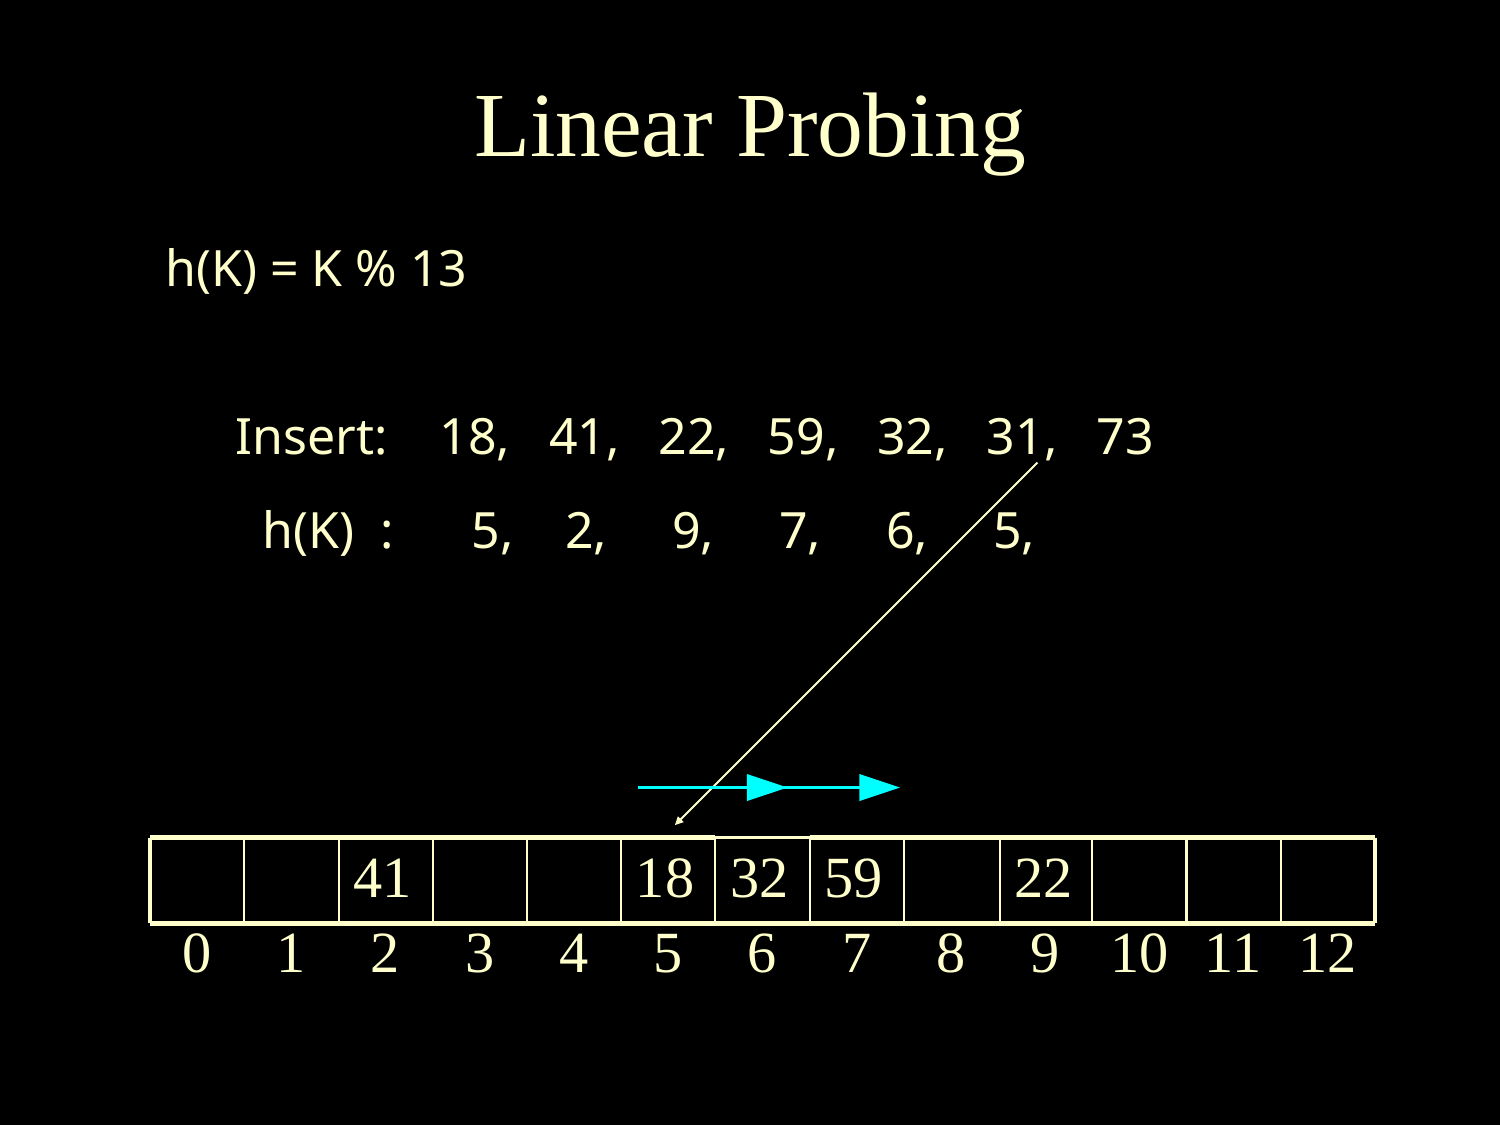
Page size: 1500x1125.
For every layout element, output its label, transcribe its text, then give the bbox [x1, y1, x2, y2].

text_box 3 [433, 912, 527, 998]
text_box 0 [150, 912, 245, 998]
text_box 1 [245, 912, 339, 998]
text_box h(K) : 5, 2, 9, 7, 6, 5, [247, 487, 1010, 572]
text_box 7 [810, 912, 904, 998]
text_box 8 [904, 912, 998, 998]
text_box 9 [998, 912, 1093, 998]
text_box 6 [716, 912, 810, 998]
text_box 12 [1281, 912, 1375, 998]
text_box Insert: 18, 41, 22, 59, 32, 31, 73 [220, 392, 1169, 477]
text_box 32 [716, 839, 809, 912]
text_box h(K) = K % 13 [150, 224, 483, 309]
text_box 11 [1187, 912, 1281, 998]
text_box 41 [340, 840, 432, 912]
text_box 22 [1001, 840, 1091, 912]
text_box 5 [622, 912, 716, 998]
text_box 4 [527, 912, 622, 998]
text_box h(K) : 5, 2, 9, 7, 6, 5, [931, 487, 1051, 572]
text_box 2 [339, 912, 433, 998]
text_box 18 [622, 840, 714, 912]
title Linear Probing [22, 62, 1480, 188]
text_box 59 [811, 840, 903, 912]
text_box 10 [1093, 912, 1187, 998]
